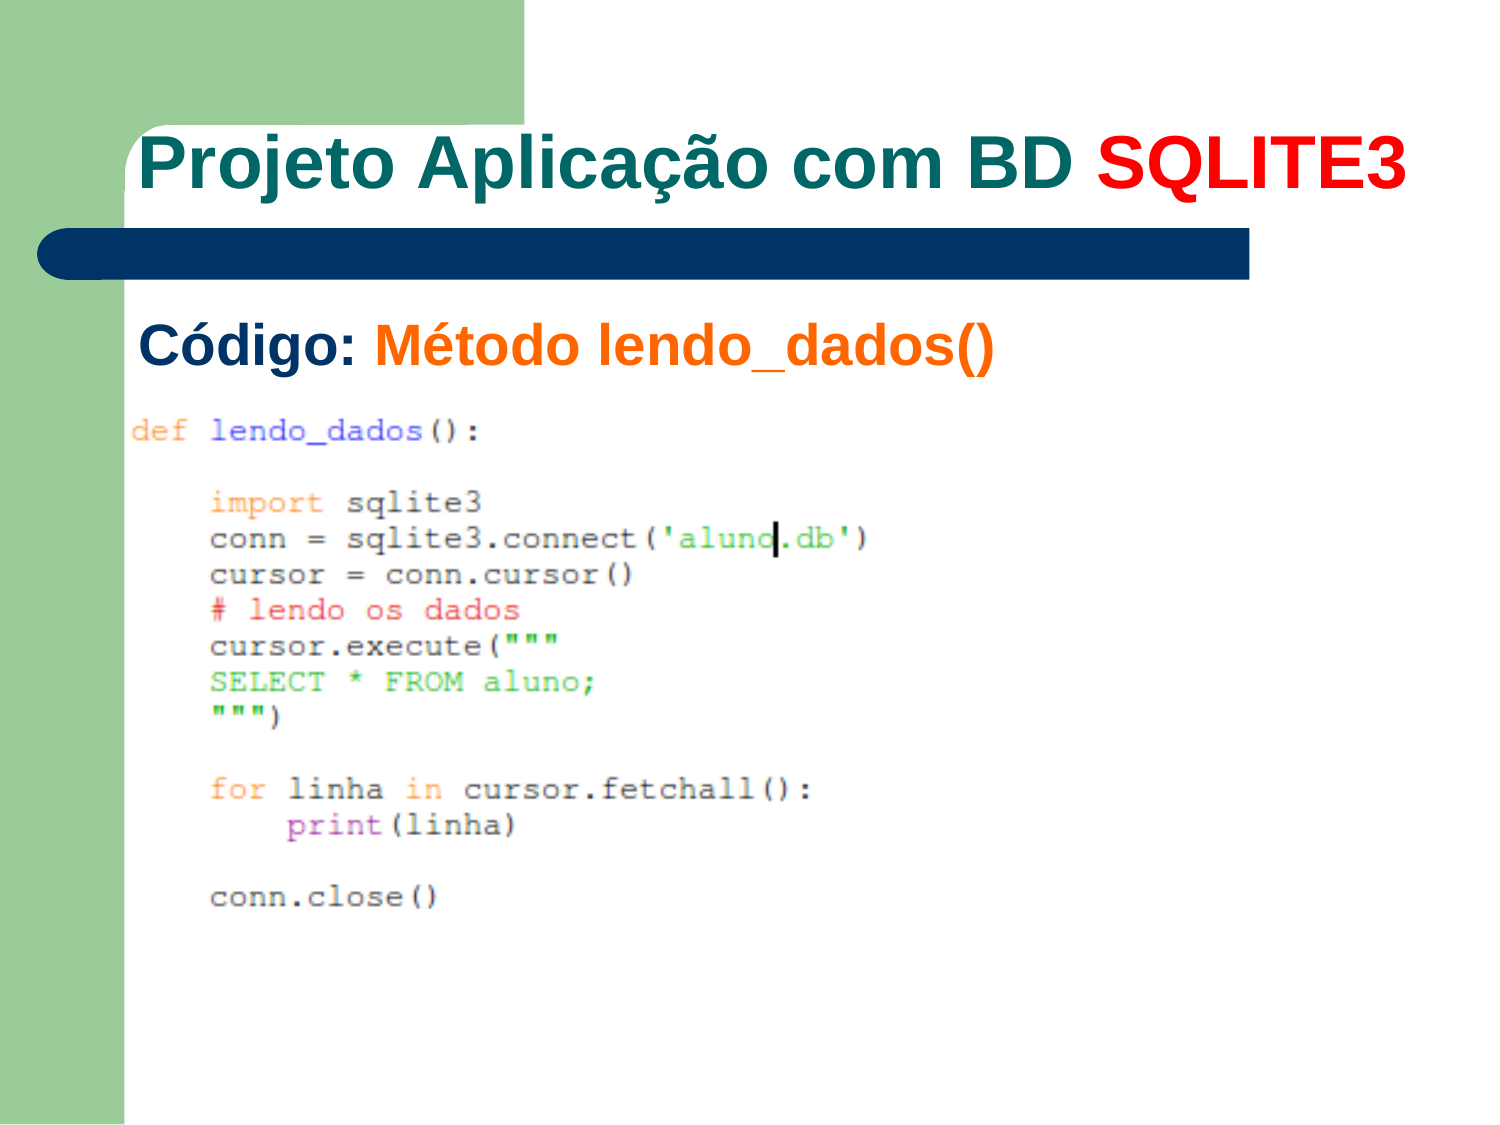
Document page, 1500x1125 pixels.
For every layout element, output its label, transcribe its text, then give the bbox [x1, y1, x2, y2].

list Código: Método lendo_dados() [123, 299, 1441, 998]
title Projeto Aplicação com BD SQLITE3 [49, 49, 1451, 213]
picture [129, 398, 1016, 945]
